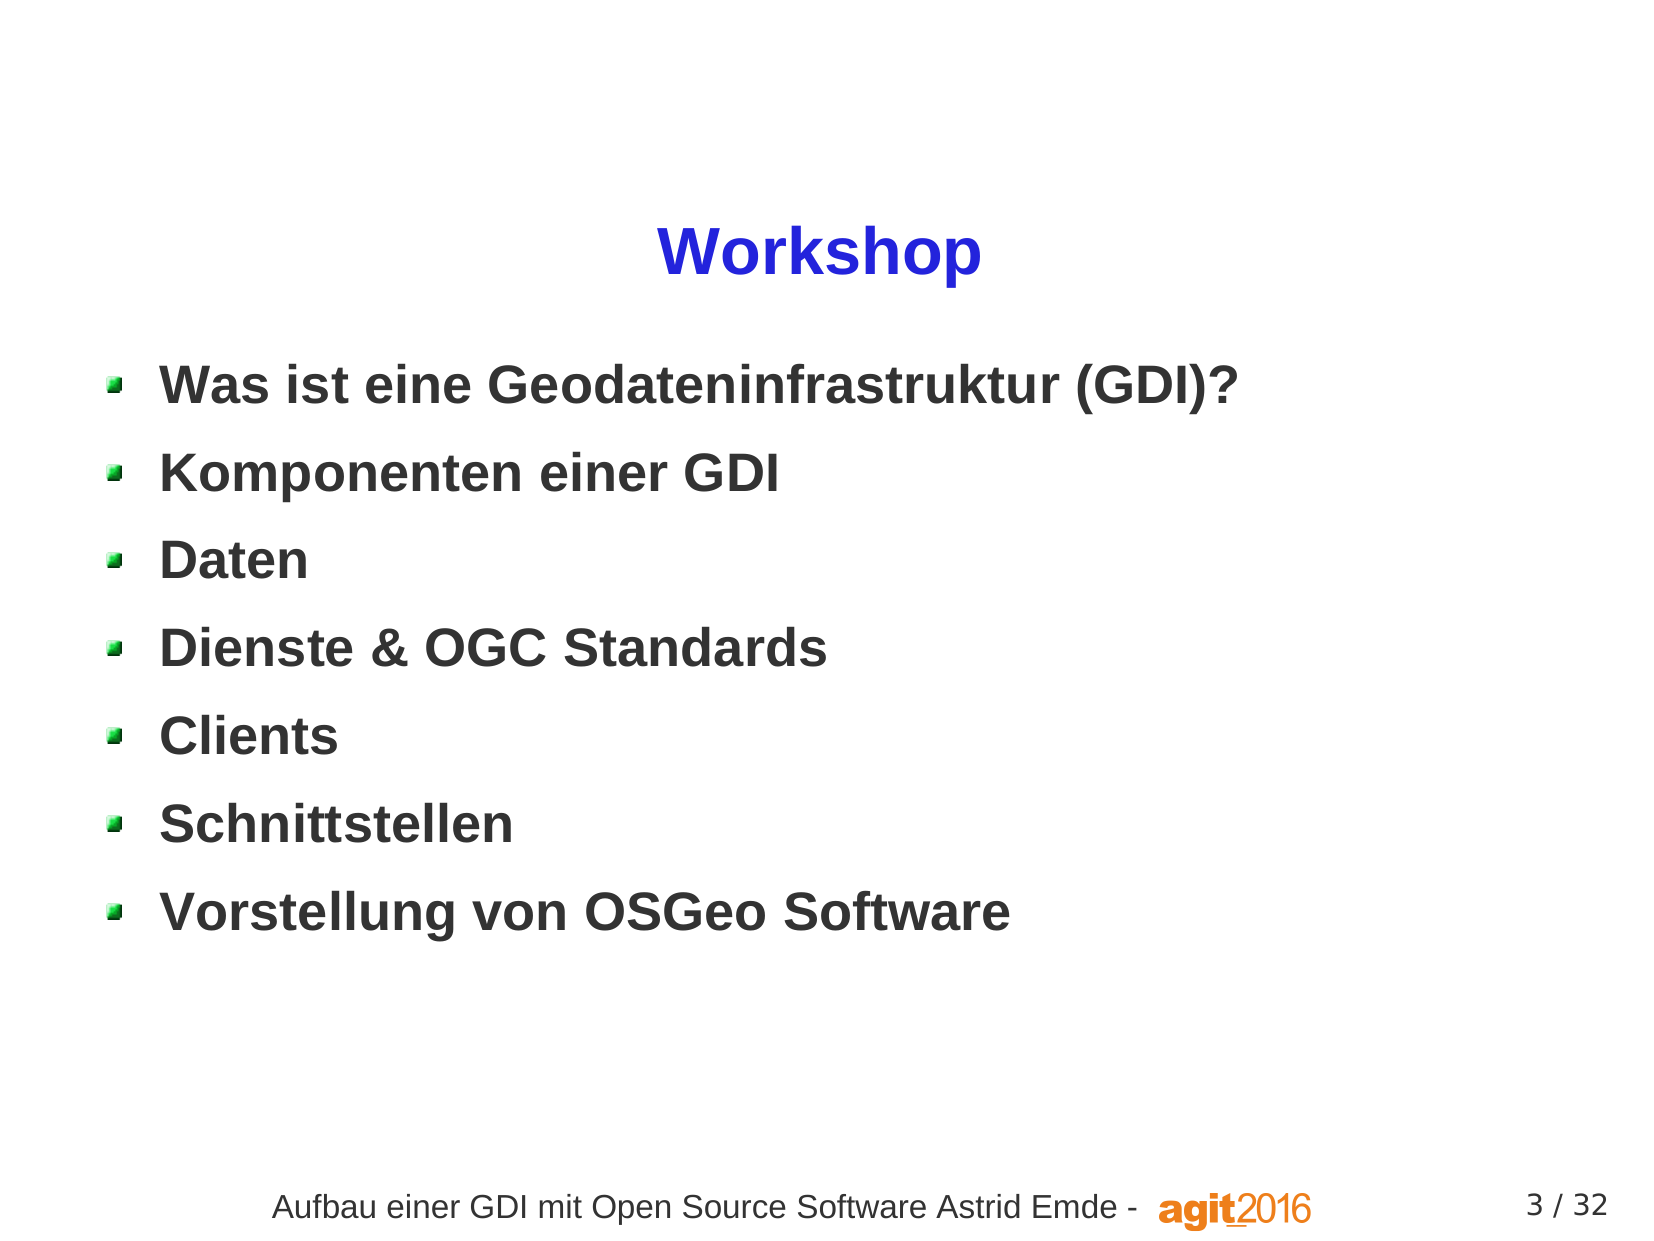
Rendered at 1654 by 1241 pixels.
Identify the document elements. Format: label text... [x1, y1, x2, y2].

picture [1158, 1192, 1312, 1232]
list Was ist eine Geodateninfrastruktur (GDI)? Komponenten einer GDI Daten Dienste & OGC Standards Clients Schnittstellen Vorstellung von OSGeo Software [88, 354, 1577, 1173]
title Workshop [76, 177, 1565, 325]
